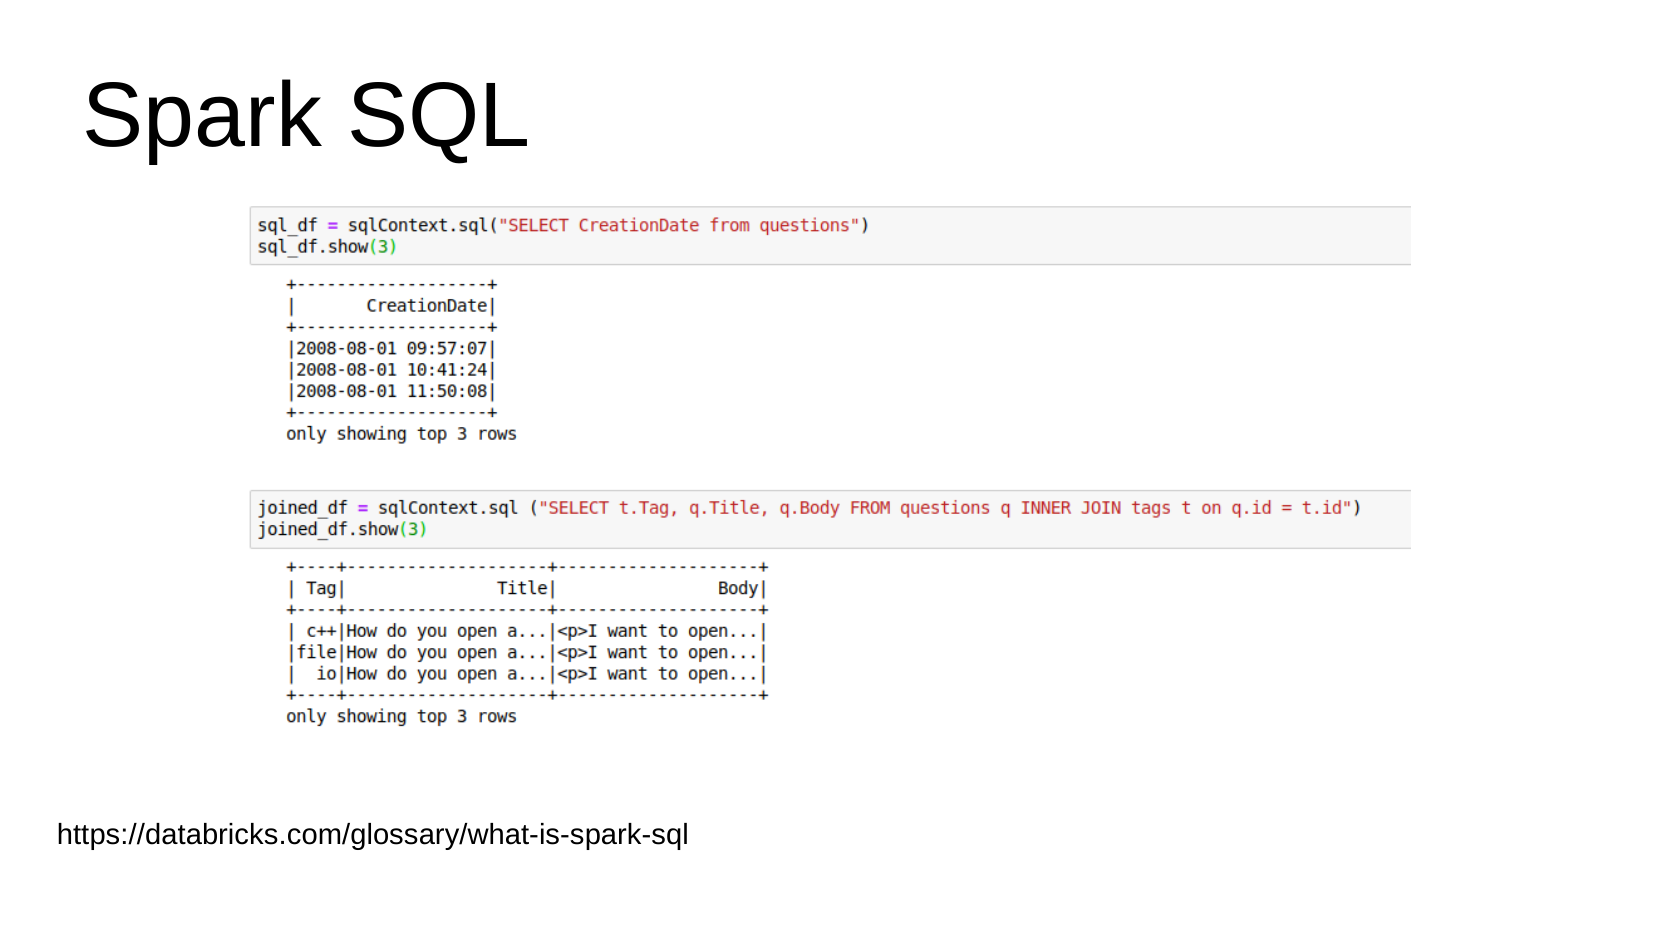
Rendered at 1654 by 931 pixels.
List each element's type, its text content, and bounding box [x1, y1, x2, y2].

subtitle https://databricks.com/glossary/what-is-spark-sql [56, 817, 1546, 856]
title Spark SQL [82, 37, 1571, 193]
picture [241, 195, 1411, 751]
